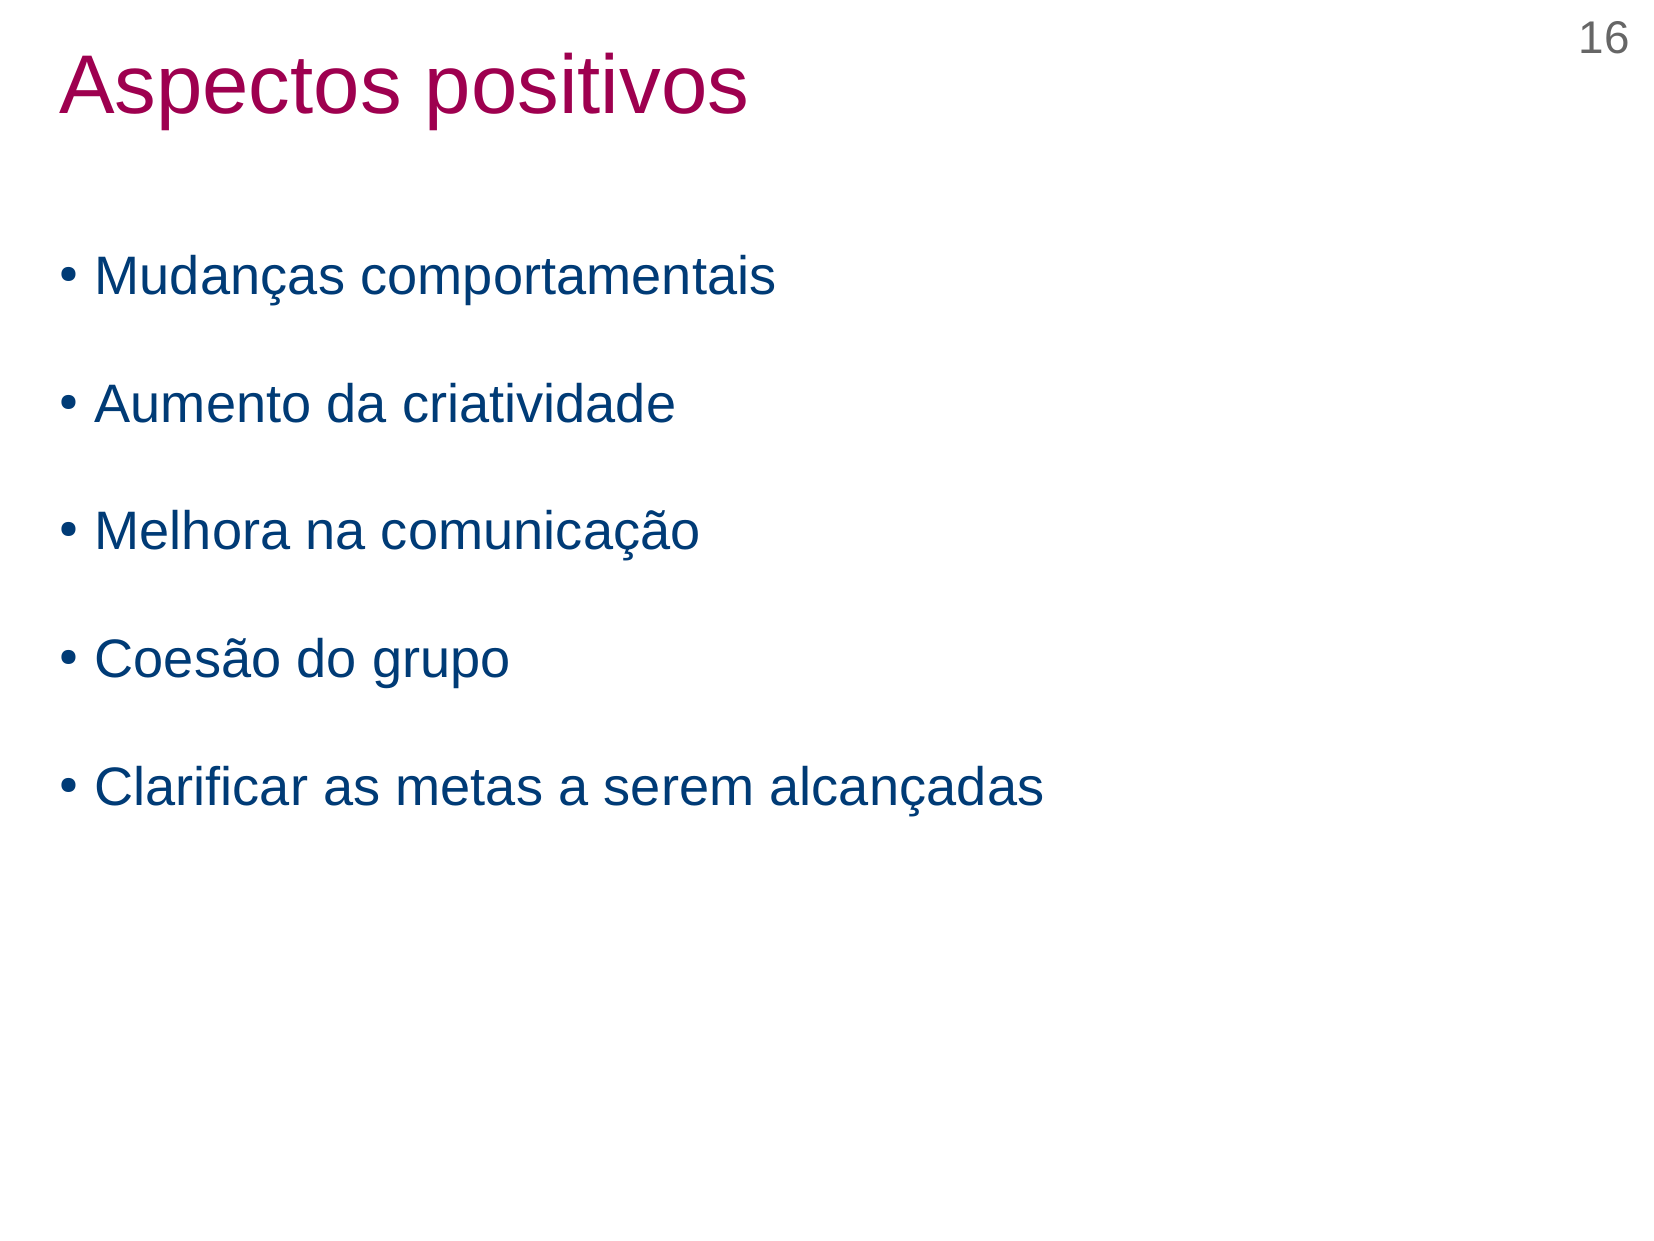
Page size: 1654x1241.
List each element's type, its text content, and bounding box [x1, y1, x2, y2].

list Mudanças comportamentais Aumento da criatividade Melhora na comunicação Coesão do grupo Clarificar as metas a serem alcançadas [59, 236, 1595, 1211]
title Aspectos positivos [59, 29, 1595, 148]
